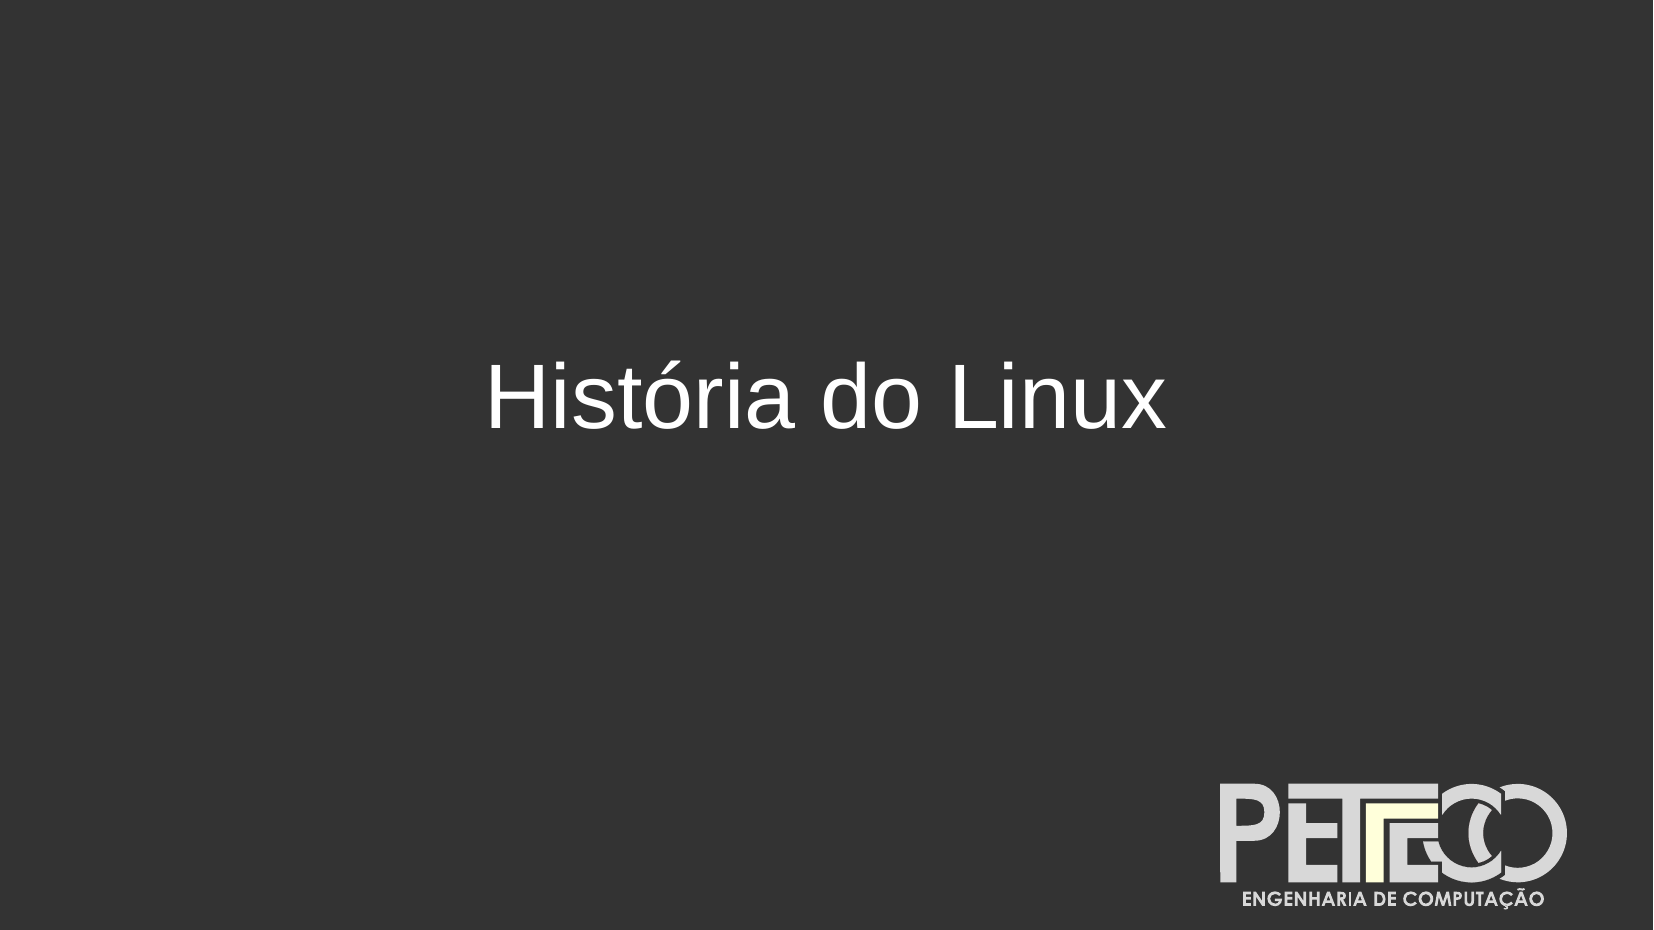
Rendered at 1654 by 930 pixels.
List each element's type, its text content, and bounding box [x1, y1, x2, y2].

subtitle História do Linux [82, 37, 1571, 757]
